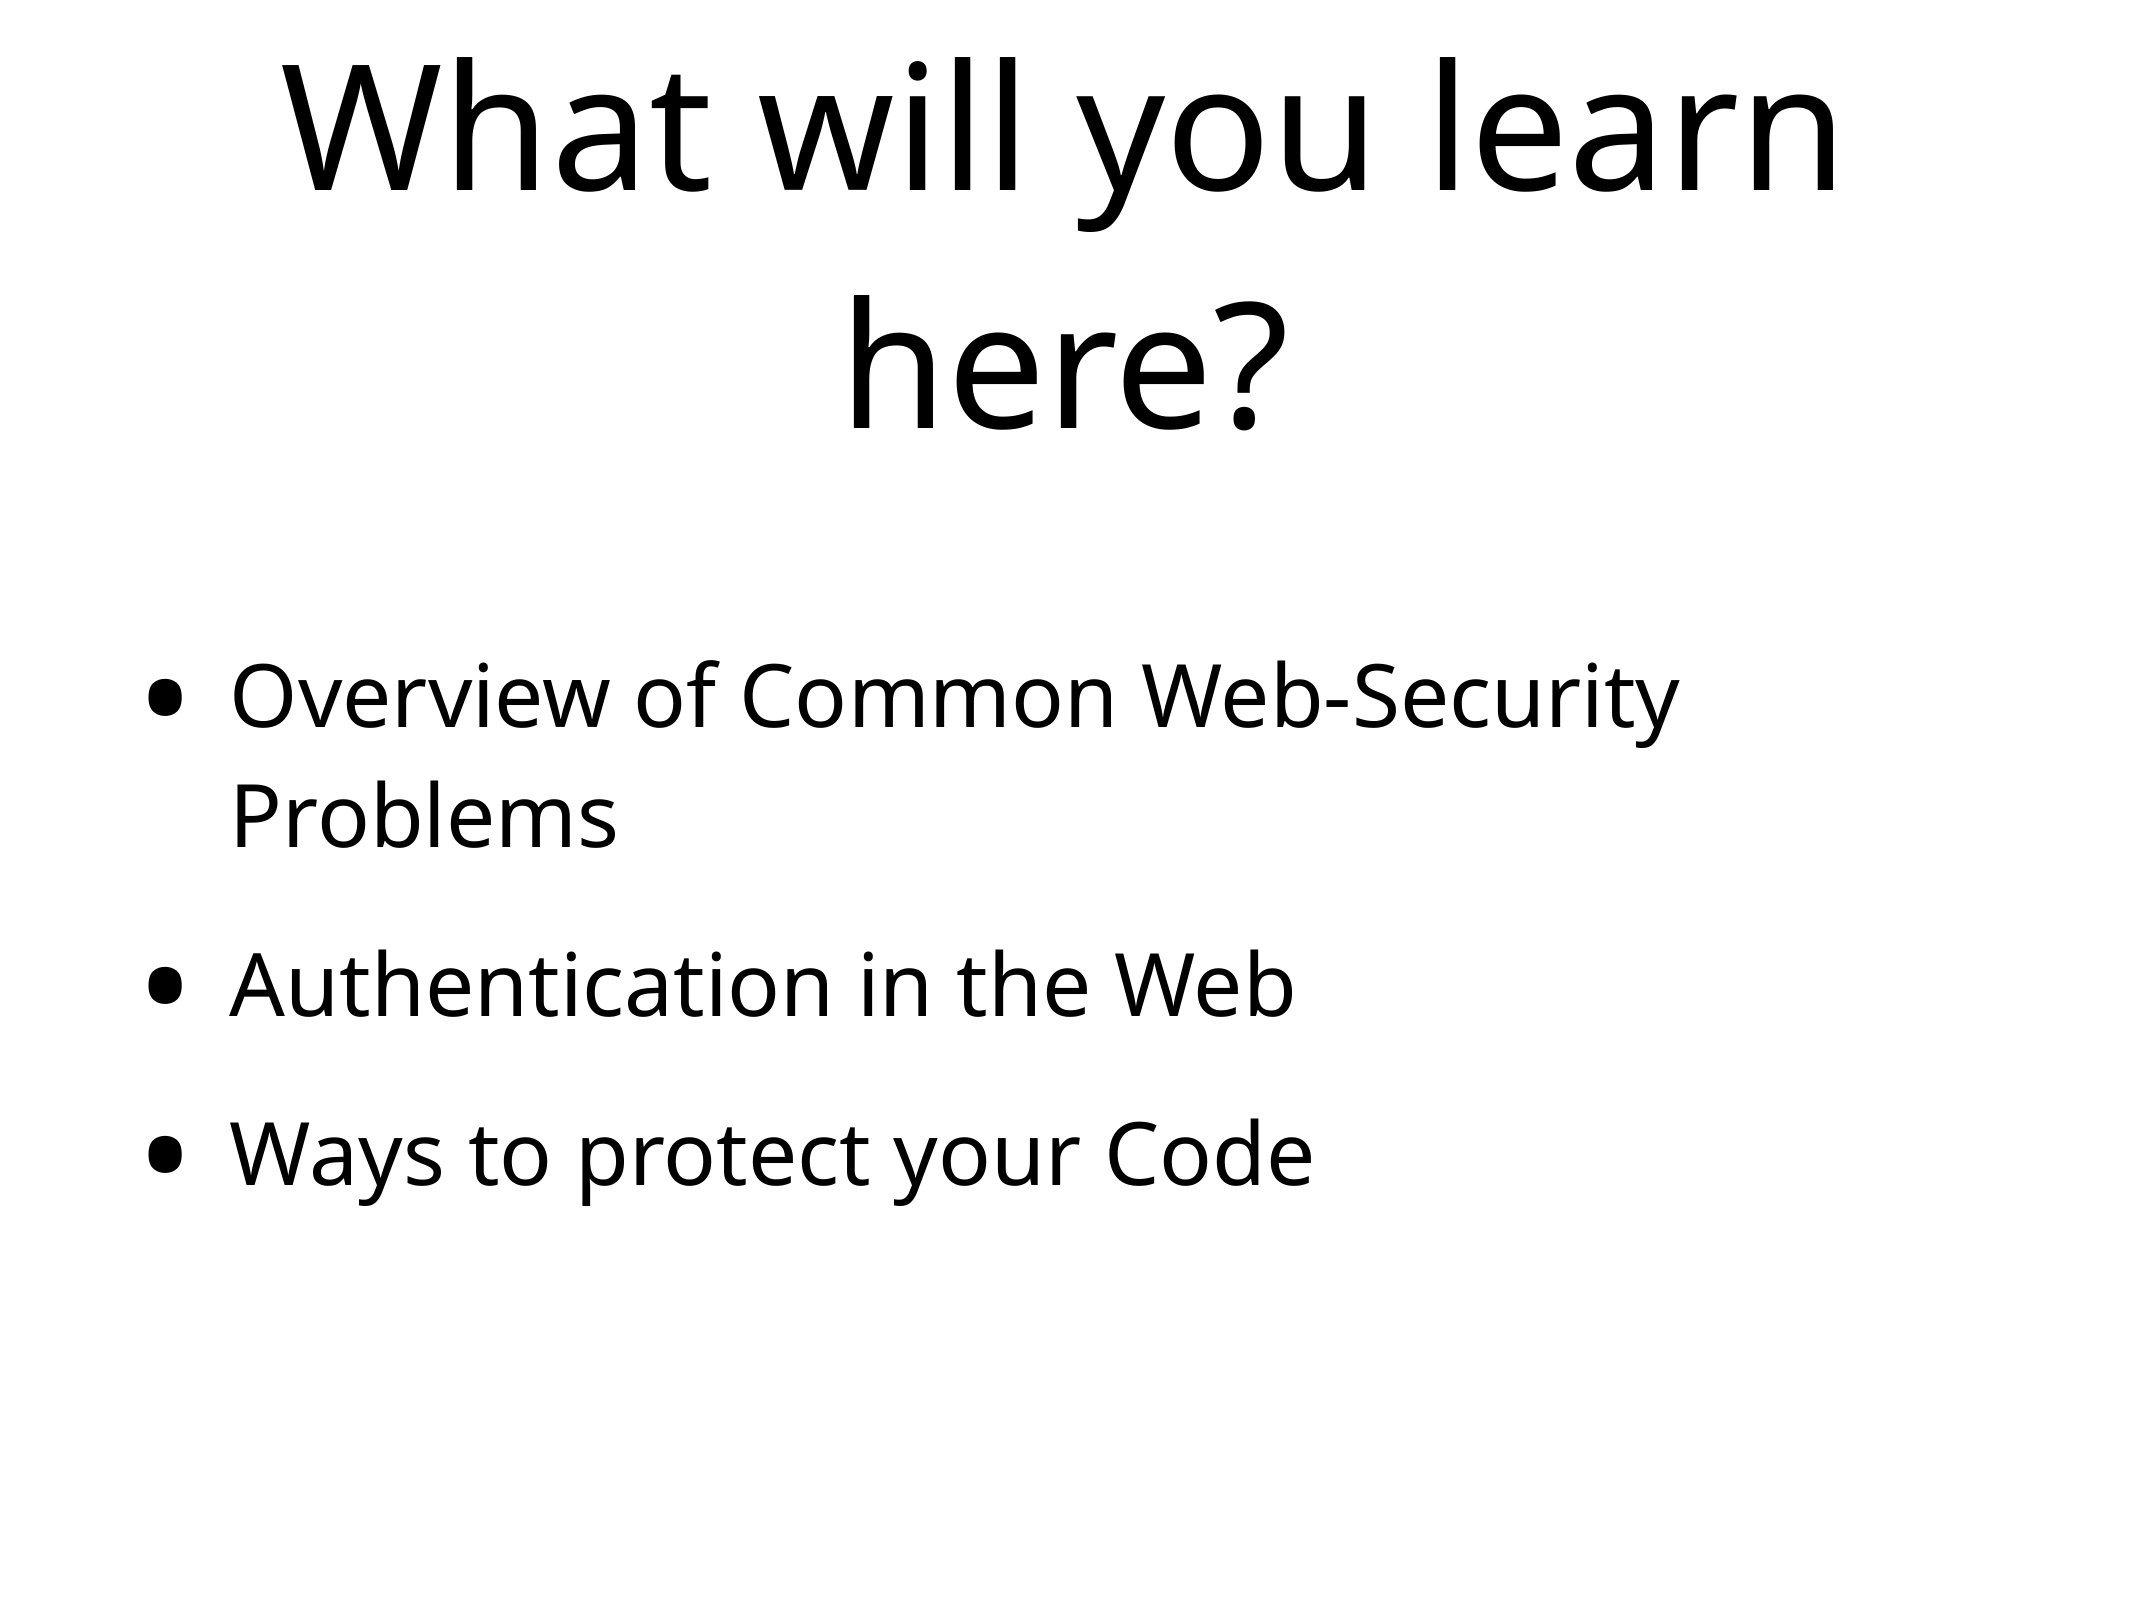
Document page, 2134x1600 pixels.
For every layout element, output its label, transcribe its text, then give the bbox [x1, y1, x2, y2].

title What will you learn here? [208, 31, 1925, 452]
list Overview of Common Web-Security Problems Authentication in the Web Ways to protect your Code [85, 454, 2048, 1392]
